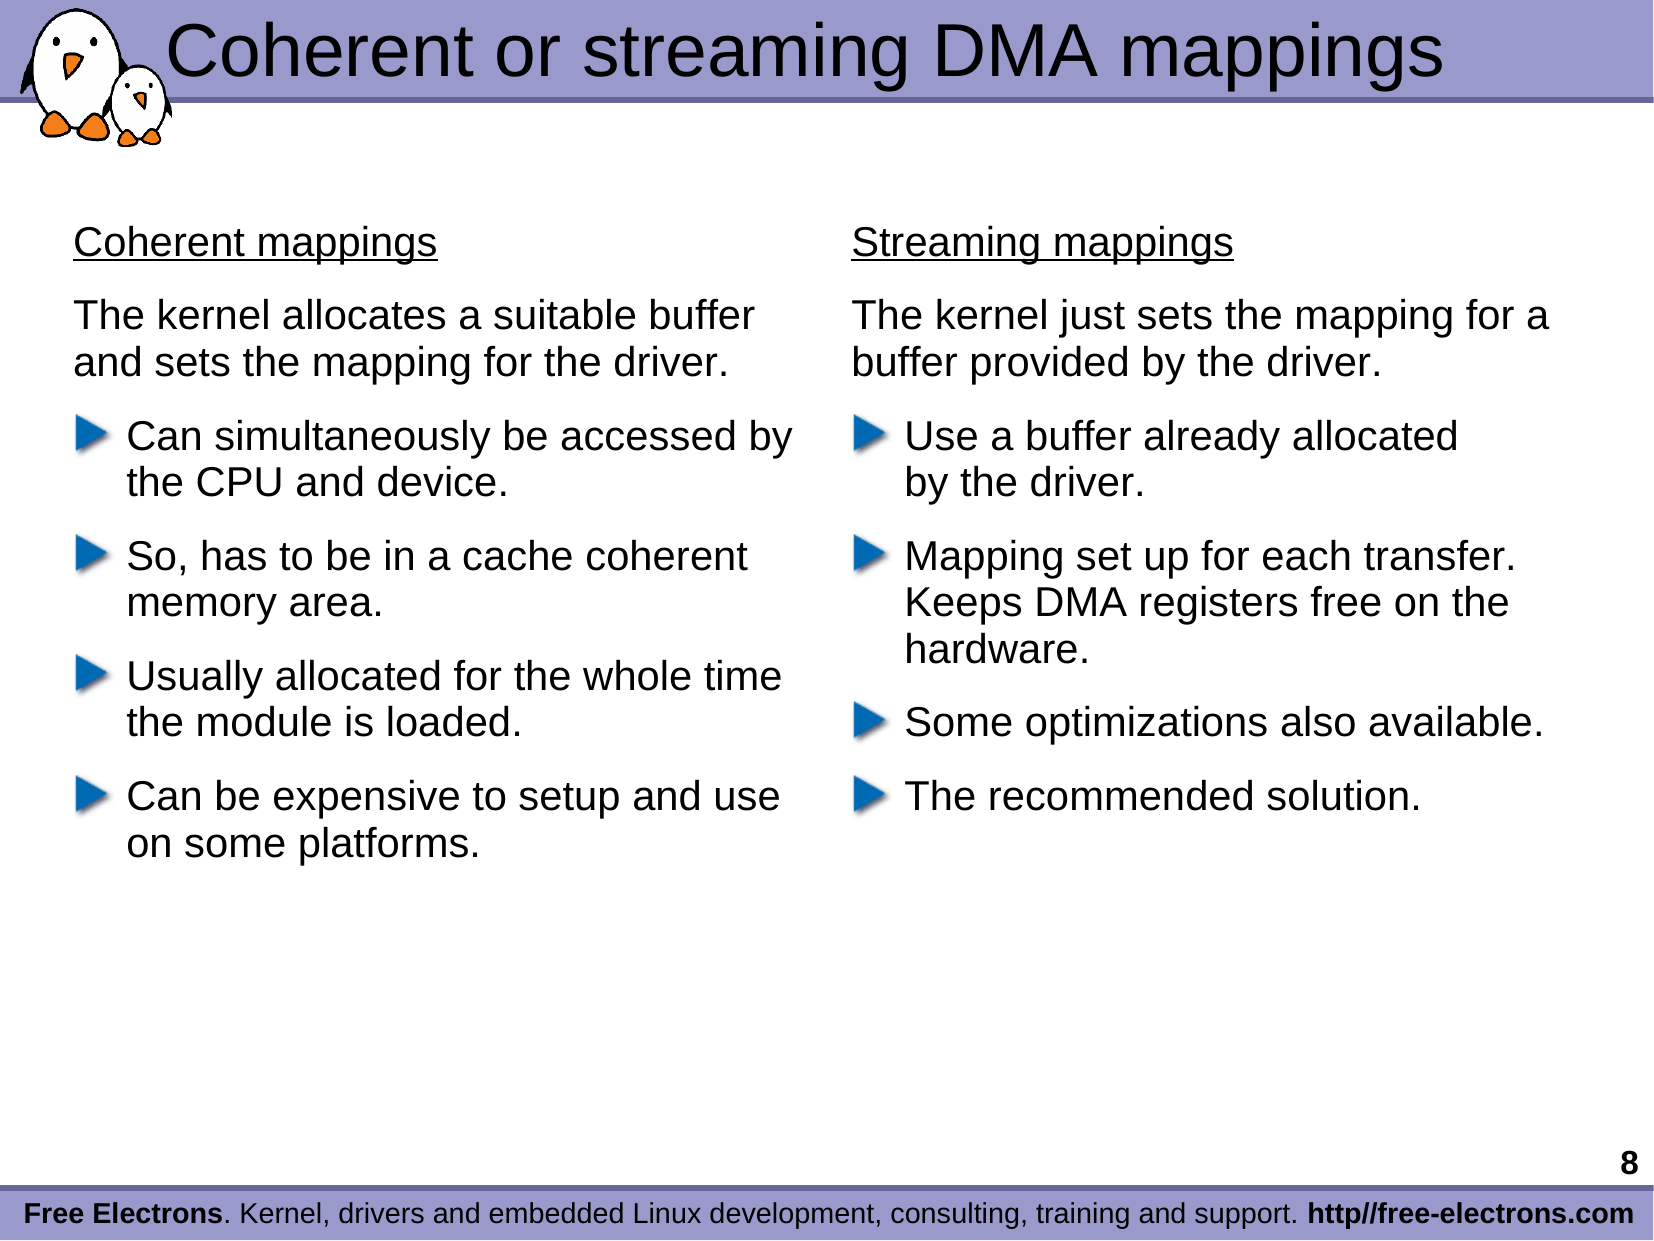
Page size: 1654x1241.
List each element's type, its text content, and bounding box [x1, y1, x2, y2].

list Coherent mappings The kernel allocates a suitable buffer and sets the mapping for the driver. Can simultaneously be accessed by the CPU and device. So, has to be in a cache coherent memory area. Usually allocated for the whole time the module is loaded. Can be expensive to setup and use on some platforms. [55, 218, 799, 1069]
list Streaming mappings The kernel just sets the mapping for a buffer provided by the driver. Use a buffer already allocated by the driver. Mapping set up for each transfer. Keeps DMA registers free on the hardware. Some optimizations also available. The recommended solution. [833, 218, 1570, 1069]
picture [20, 8, 172, 147]
title Coherent or streaming DMA mappings [60, 0, 1551, 101]
